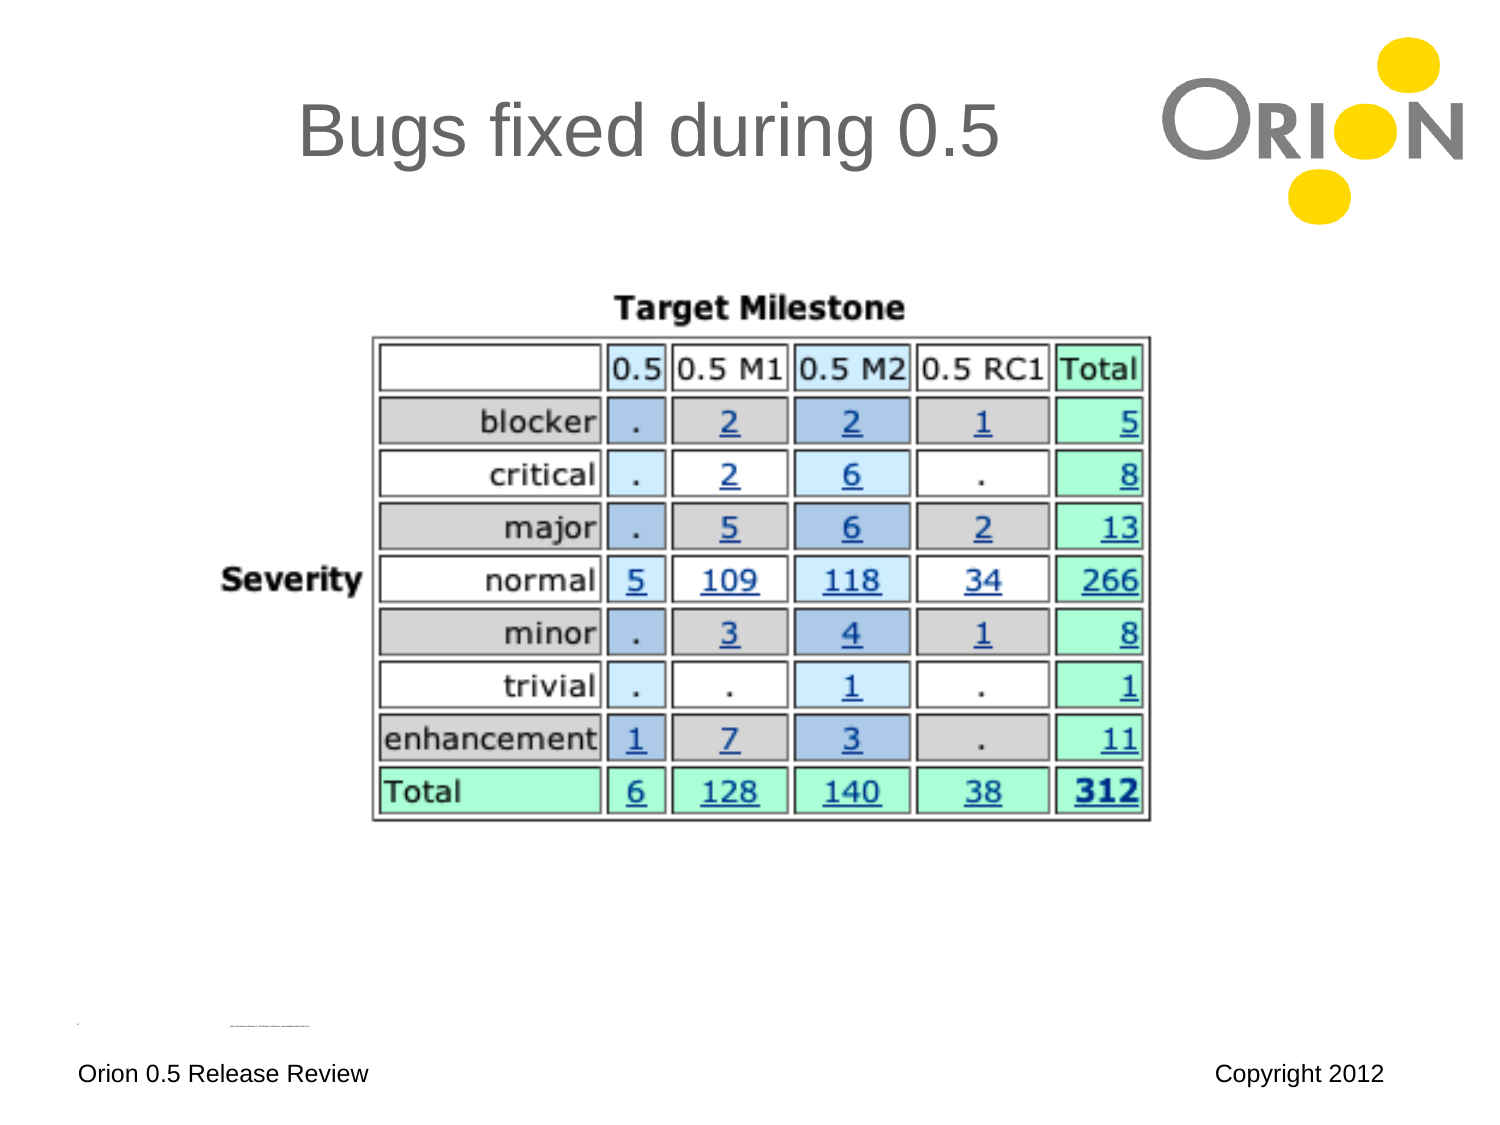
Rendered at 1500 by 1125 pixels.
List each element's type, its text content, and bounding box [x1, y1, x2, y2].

picture [195, 289, 1238, 863]
title Bugs fixed during 0.5 [99, 37, 1201, 226]
picture [1201, 37, 1463, 225]
